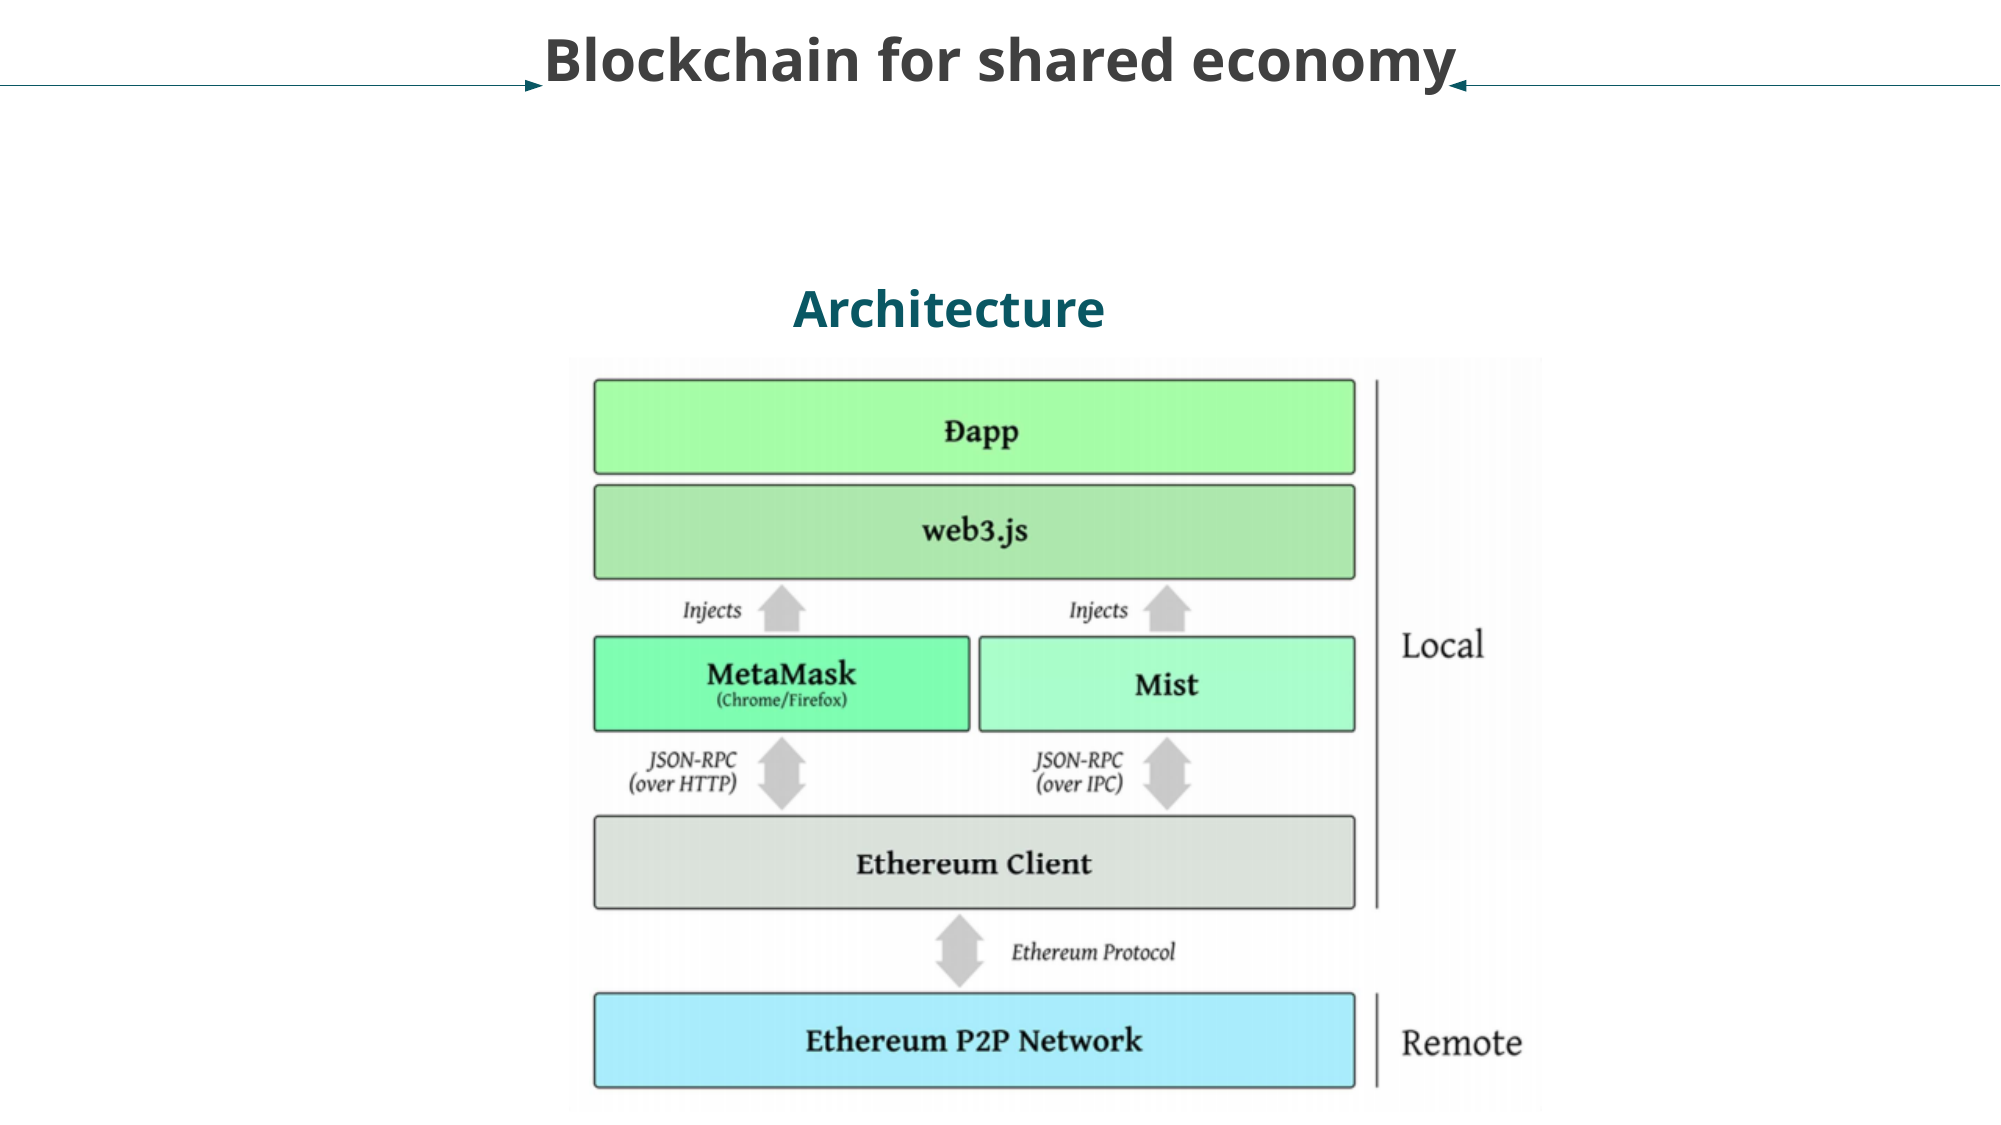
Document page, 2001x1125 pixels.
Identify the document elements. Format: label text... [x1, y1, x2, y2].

text_box Architecture [136, 269, 1764, 346]
picture [569, 347, 1542, 1116]
text_box Blockchain for shared economy [37, 31, 1963, 159]
